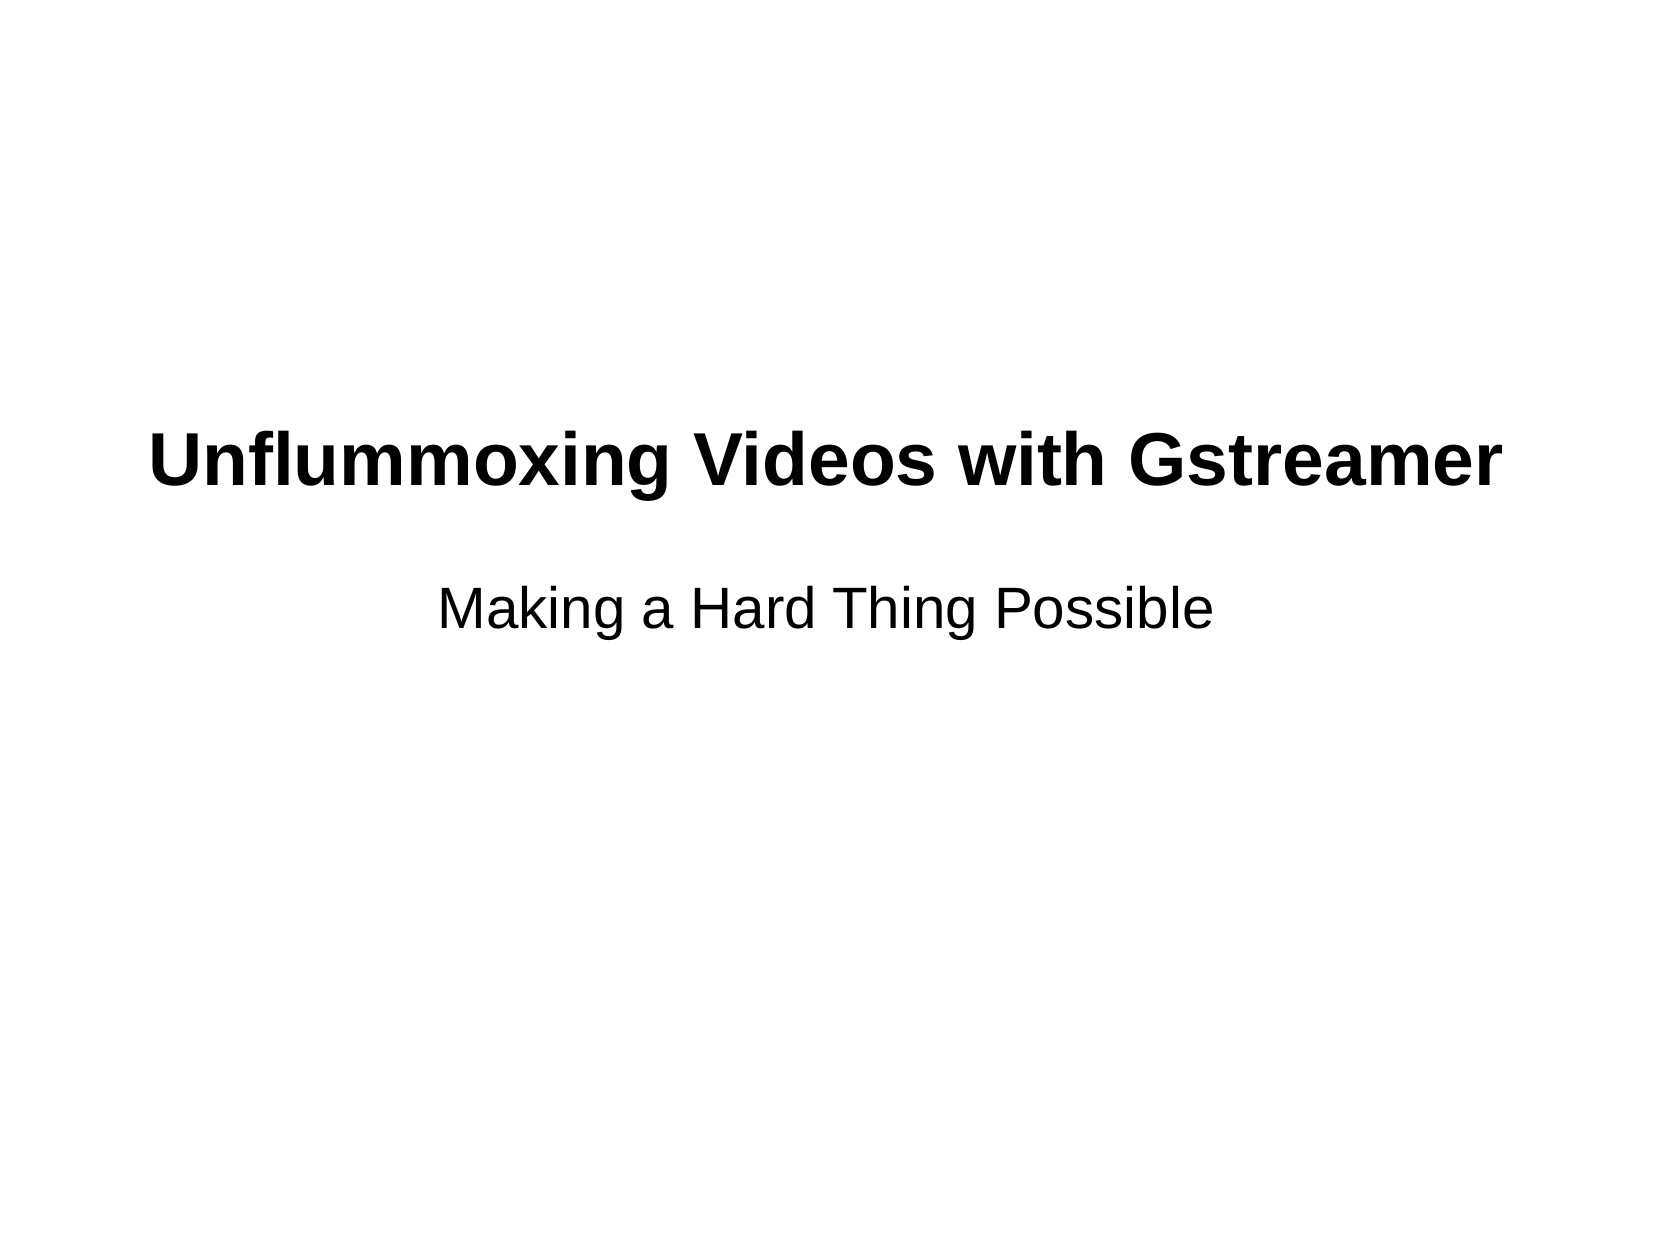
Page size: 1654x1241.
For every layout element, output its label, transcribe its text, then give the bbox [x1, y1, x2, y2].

subtitle Unflummoxing Videos with Gstreamer Making a Hard Thing Possible [82, 49, 1571, 1010]
